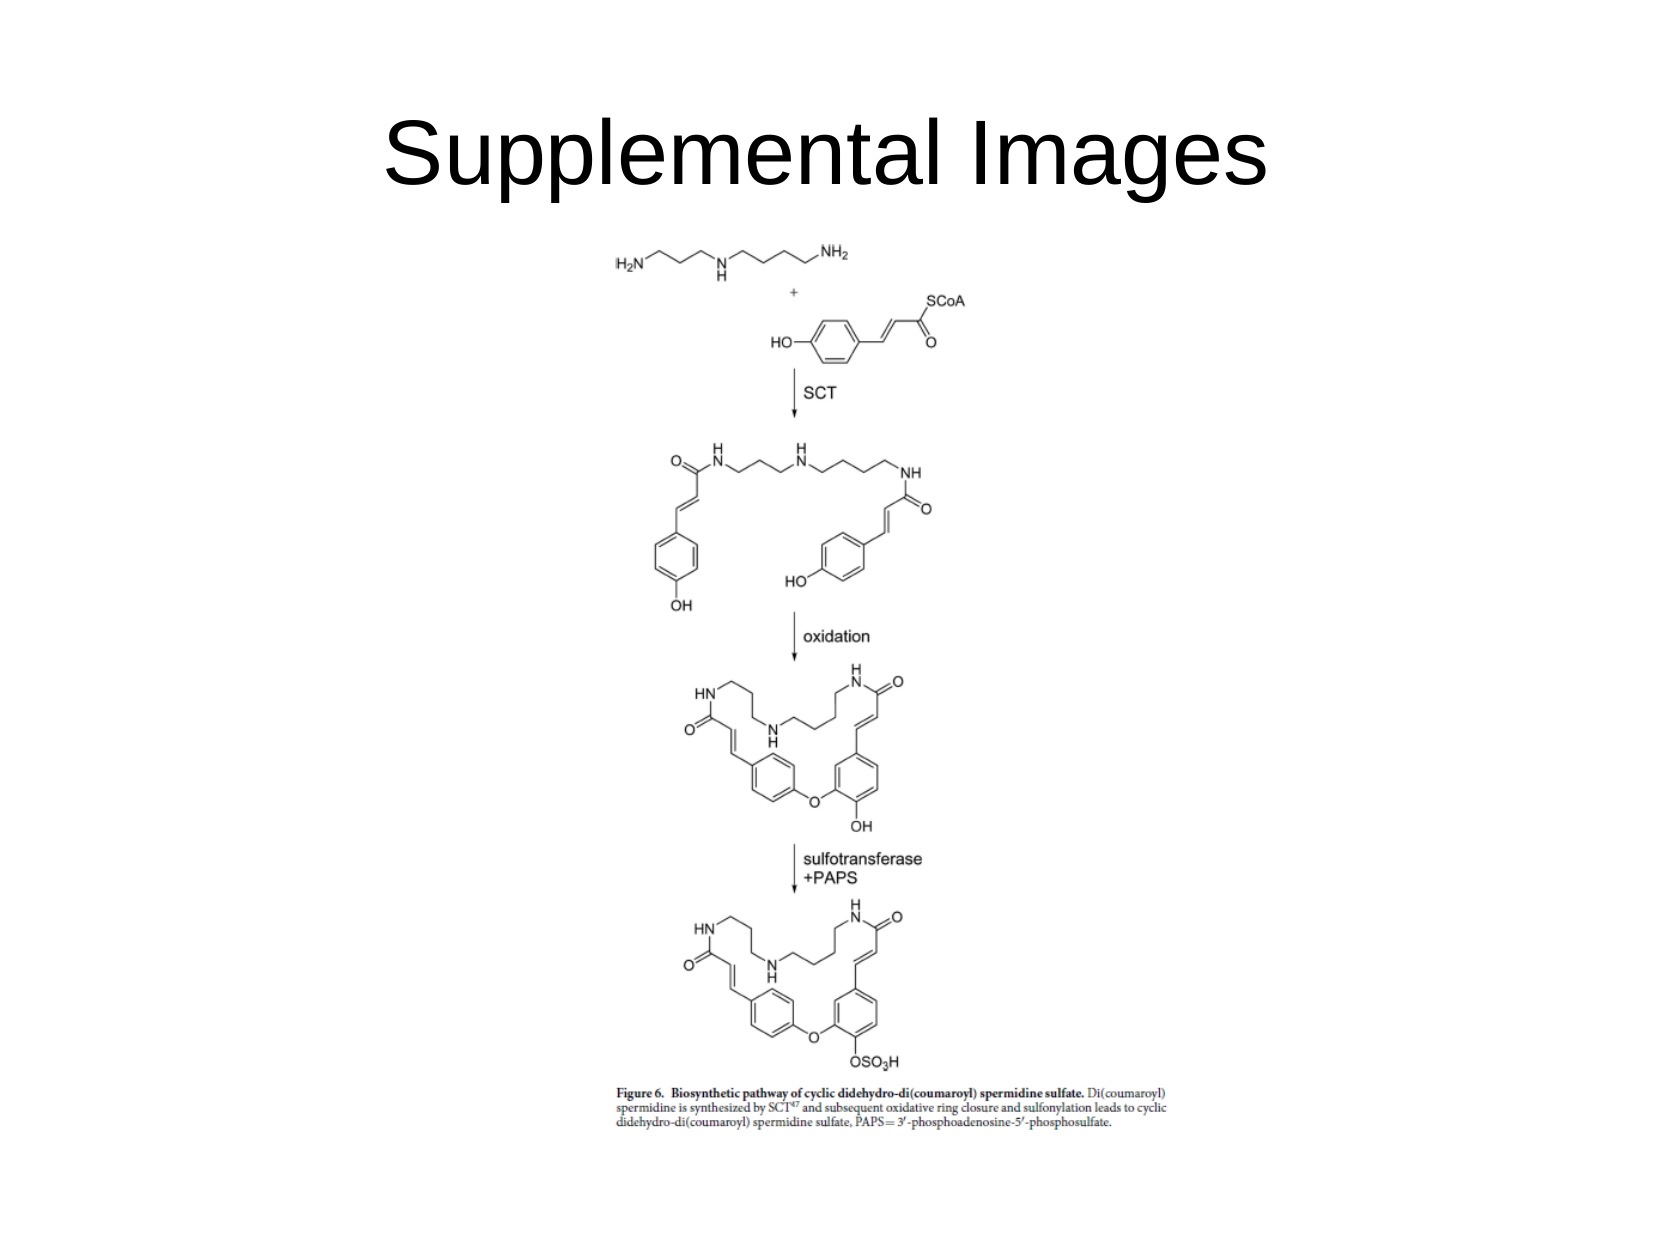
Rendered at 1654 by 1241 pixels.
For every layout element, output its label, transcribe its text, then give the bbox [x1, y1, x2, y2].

title Supplemental Images [82, 49, 1571, 257]
picture [460, 236, 1244, 1137]
